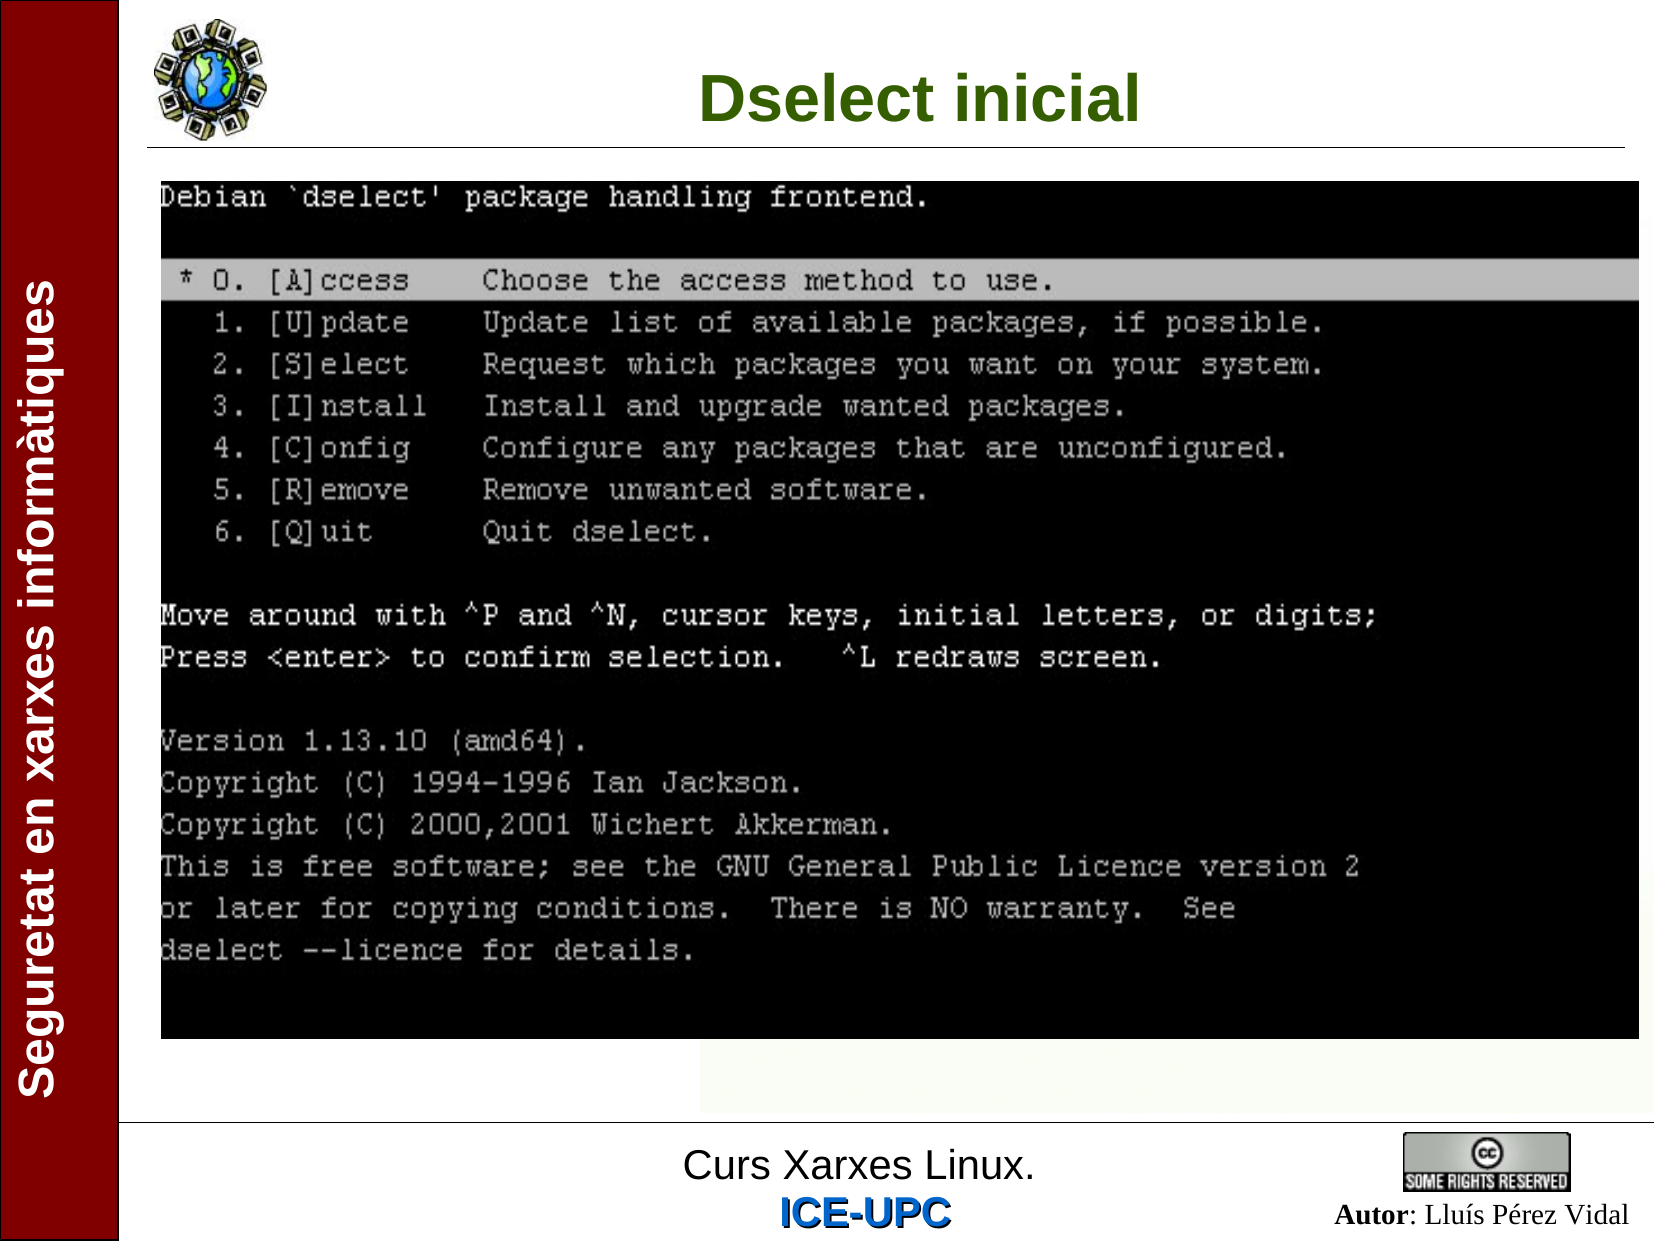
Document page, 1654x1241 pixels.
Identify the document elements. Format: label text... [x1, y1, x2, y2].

title Dselect inicial [129, 49, 1619, 148]
picture [154, 19, 268, 49]
picture [1403, 1132, 1571, 1192]
list dpkg dpkg -i dpkg-reconfigure [141, 242, 868, 1093]
picture [161, 181, 1654, 1113]
